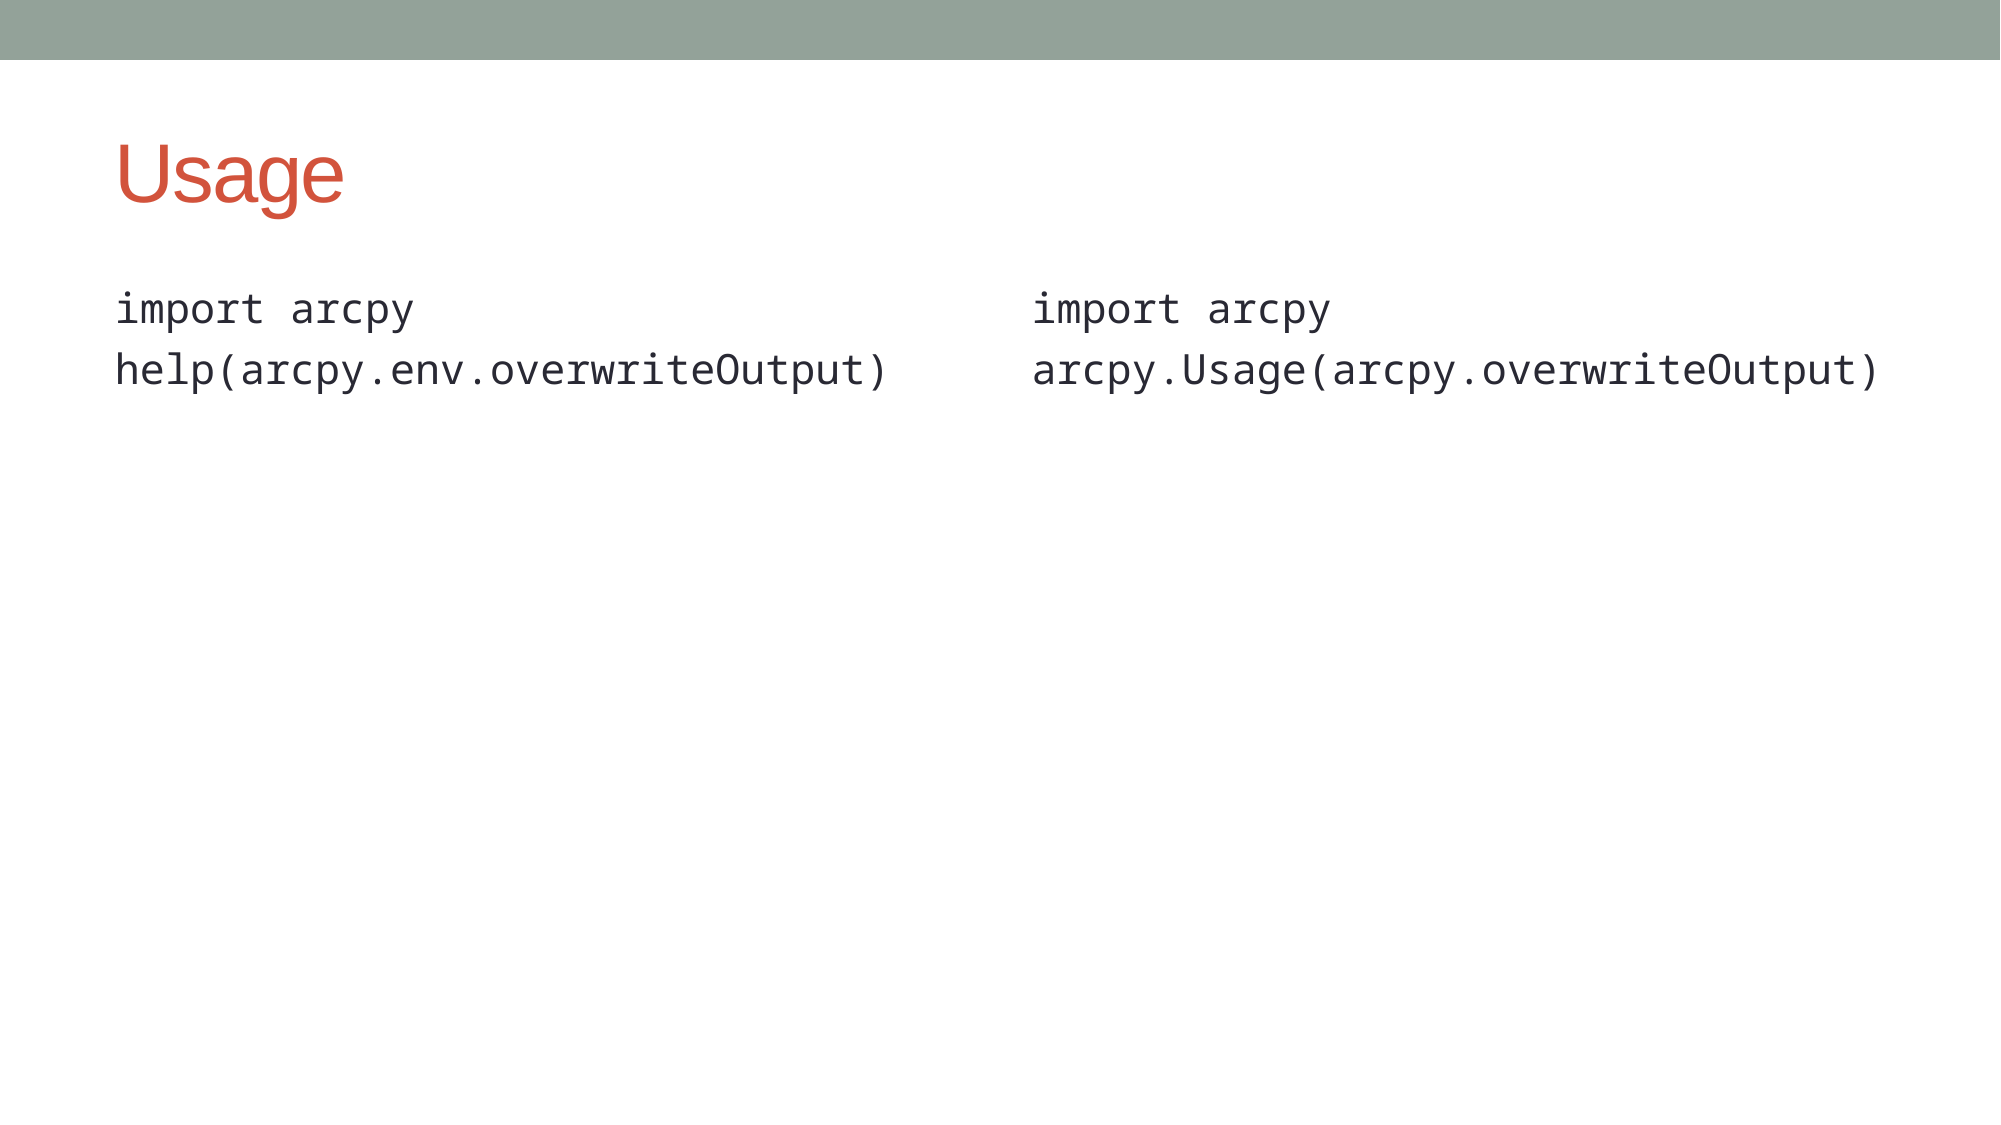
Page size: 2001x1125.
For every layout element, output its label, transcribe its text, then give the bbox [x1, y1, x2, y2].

title Usage [99, 87, 1900, 251]
list import arcpy arcpy.Usage(arcpy.overwriteOutput) [1016, 274, 1901, 1049]
list import arcpy help(arcpy.env.overwriteOutput) [99, 274, 984, 1049]
